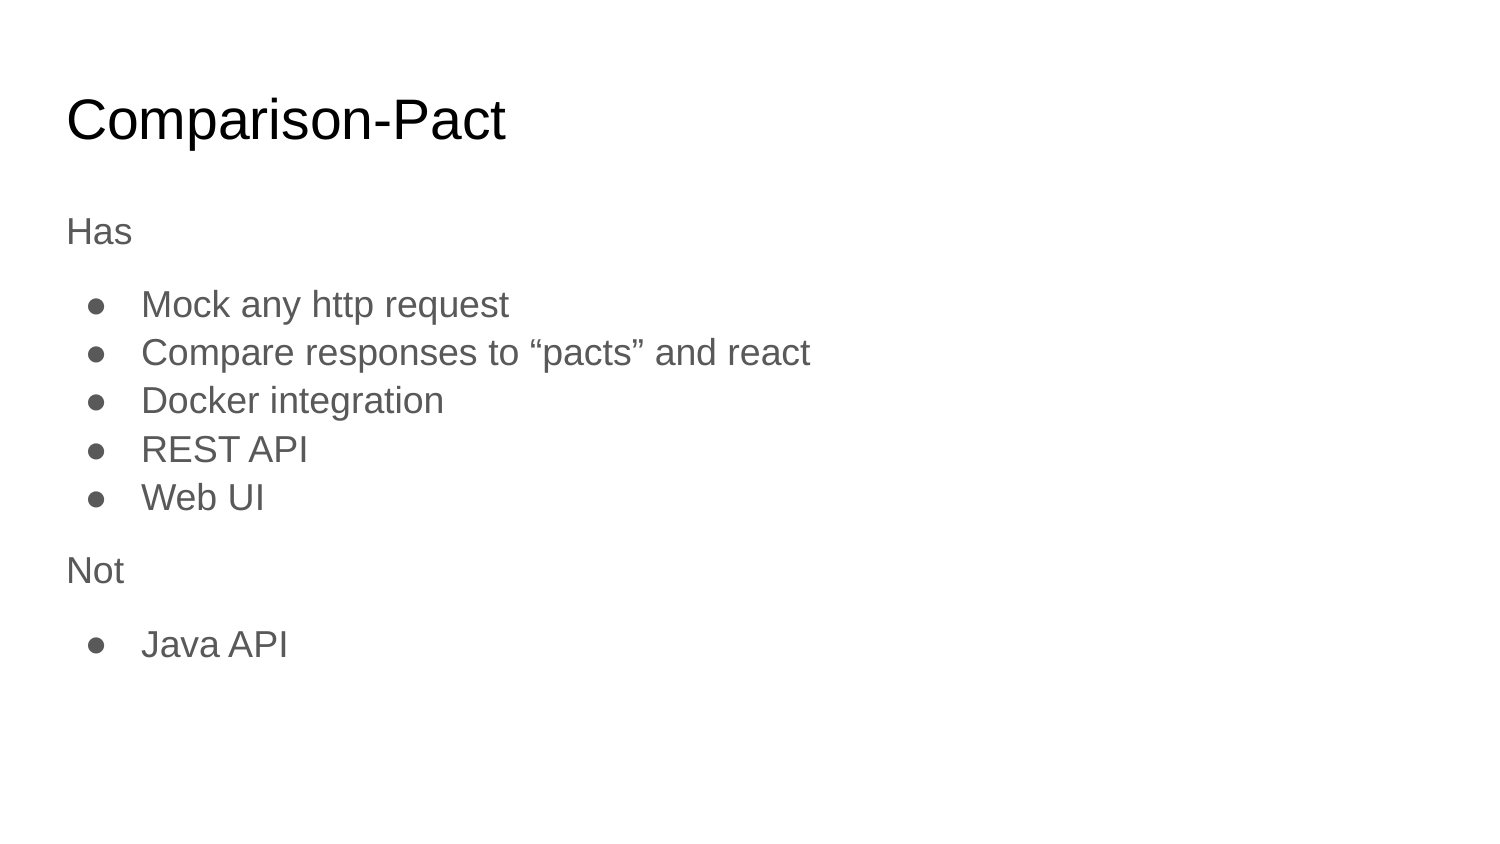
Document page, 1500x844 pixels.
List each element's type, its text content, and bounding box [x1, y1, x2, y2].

title Comparison-Pact [51, 72, 1449, 167]
list Has Mock any http request Compare responses to “pacts” and react Docker integration REST API Web UI Not Java API [51, 189, 1449, 750]
